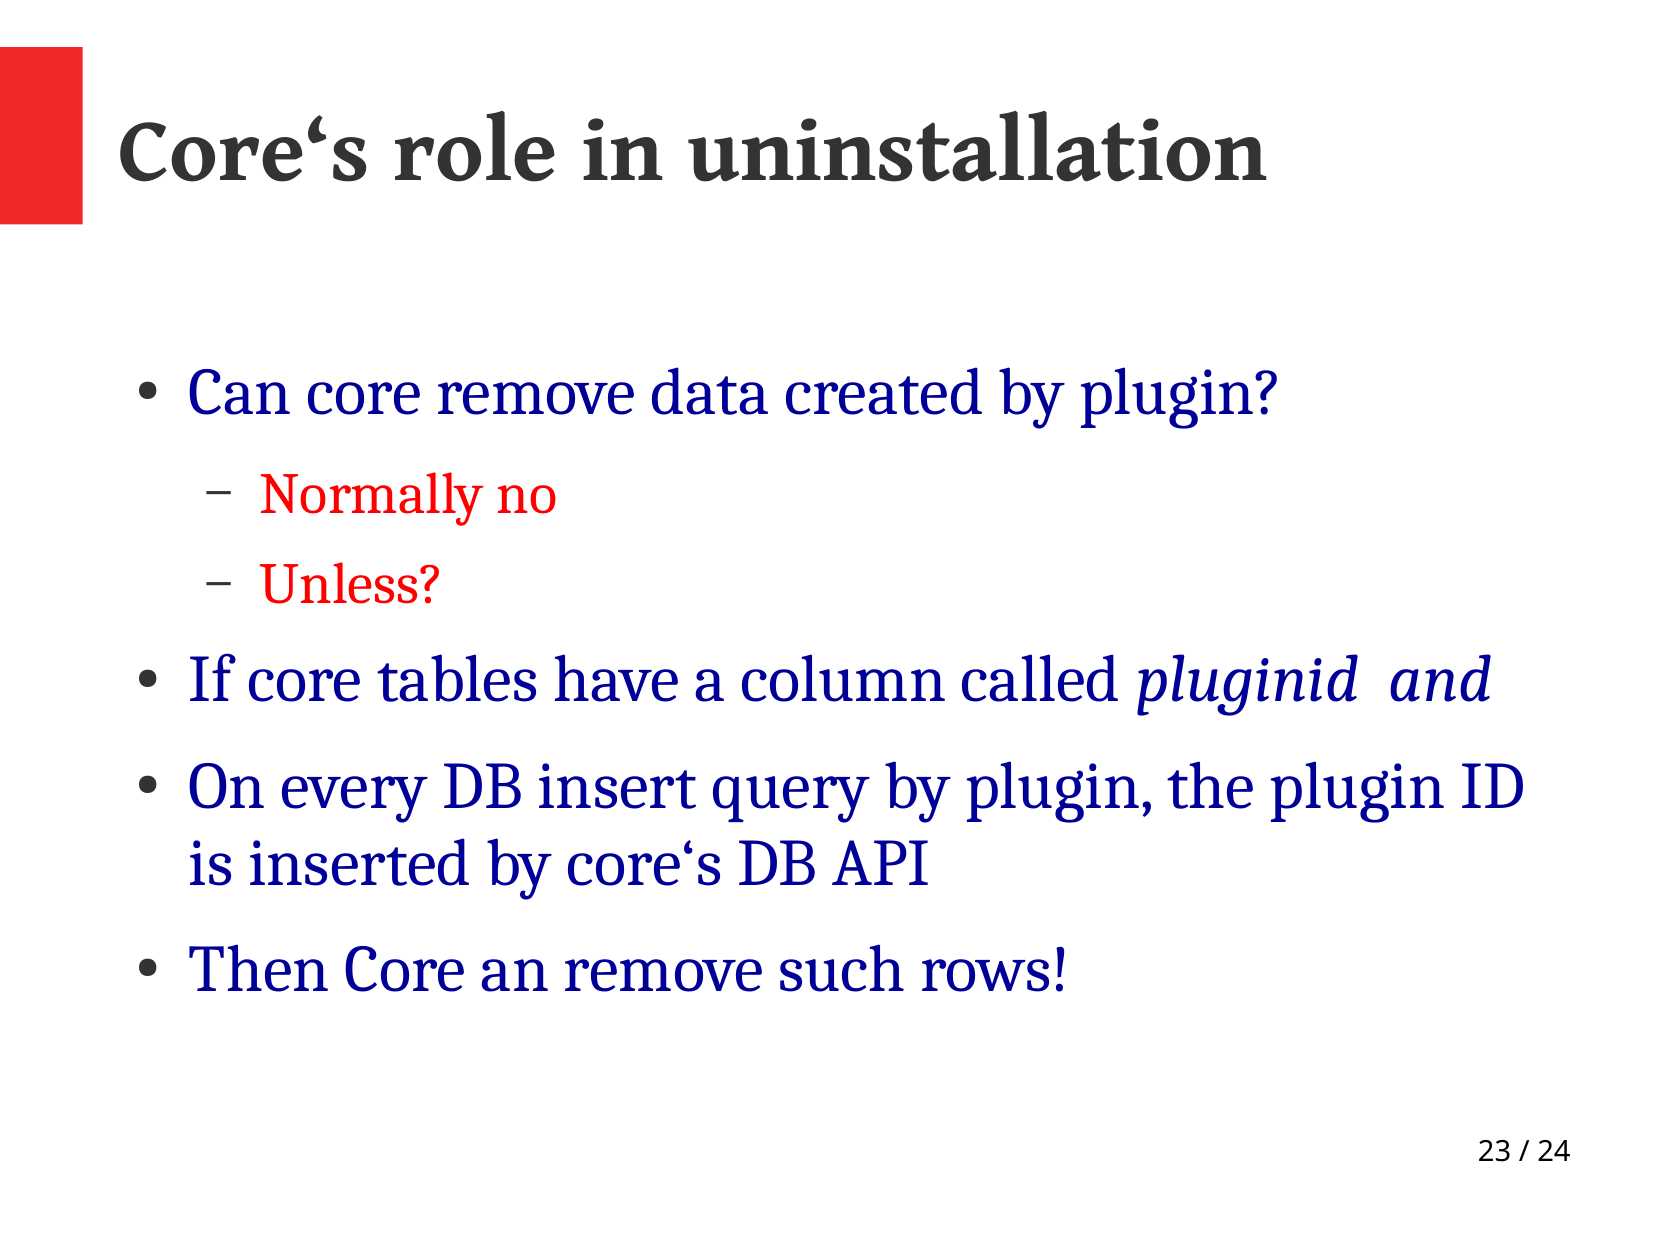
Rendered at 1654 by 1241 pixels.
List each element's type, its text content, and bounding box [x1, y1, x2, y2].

list Can core remove data created by plugin? Normally no Unless? If core tables have a column called pluginid and On every DB insert query by plugin, the plugin ID is inserted by core‘s DB API Then Core an remove such rows! [118, 354, 1536, 1074]
title Core‘s role in uninstallation [118, 49, 1571, 257]
